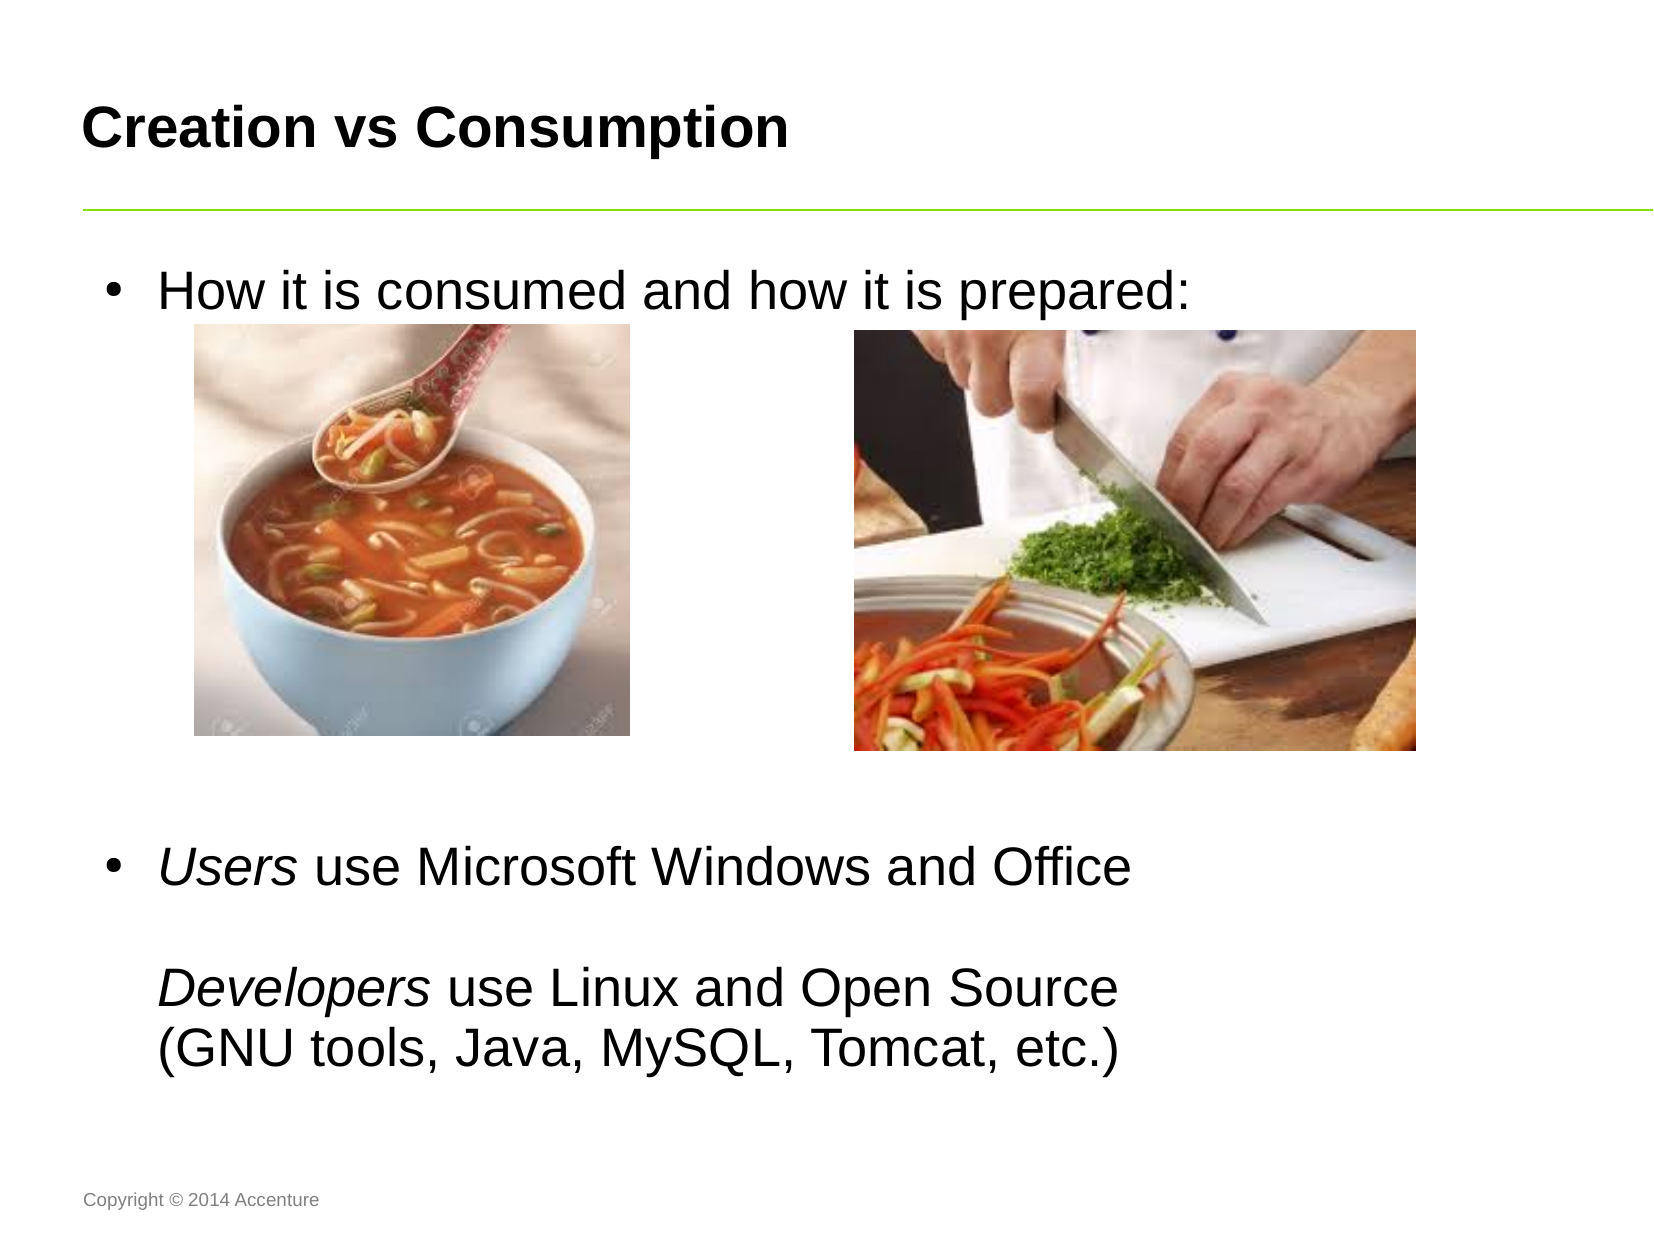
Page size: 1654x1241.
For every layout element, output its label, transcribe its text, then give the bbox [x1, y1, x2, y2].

picture [194, 324, 630, 736]
list How it is consumed and how it is prepared: Users use Microsoft Windows and Office Developers use Linux and Open Source (GNU tools, Java, MySQL, Tomcat, etc.) [86, 260, 1575, 1171]
picture [854, 330, 1416, 751]
title Creation vs Consumption [81, 56, 1653, 199]
